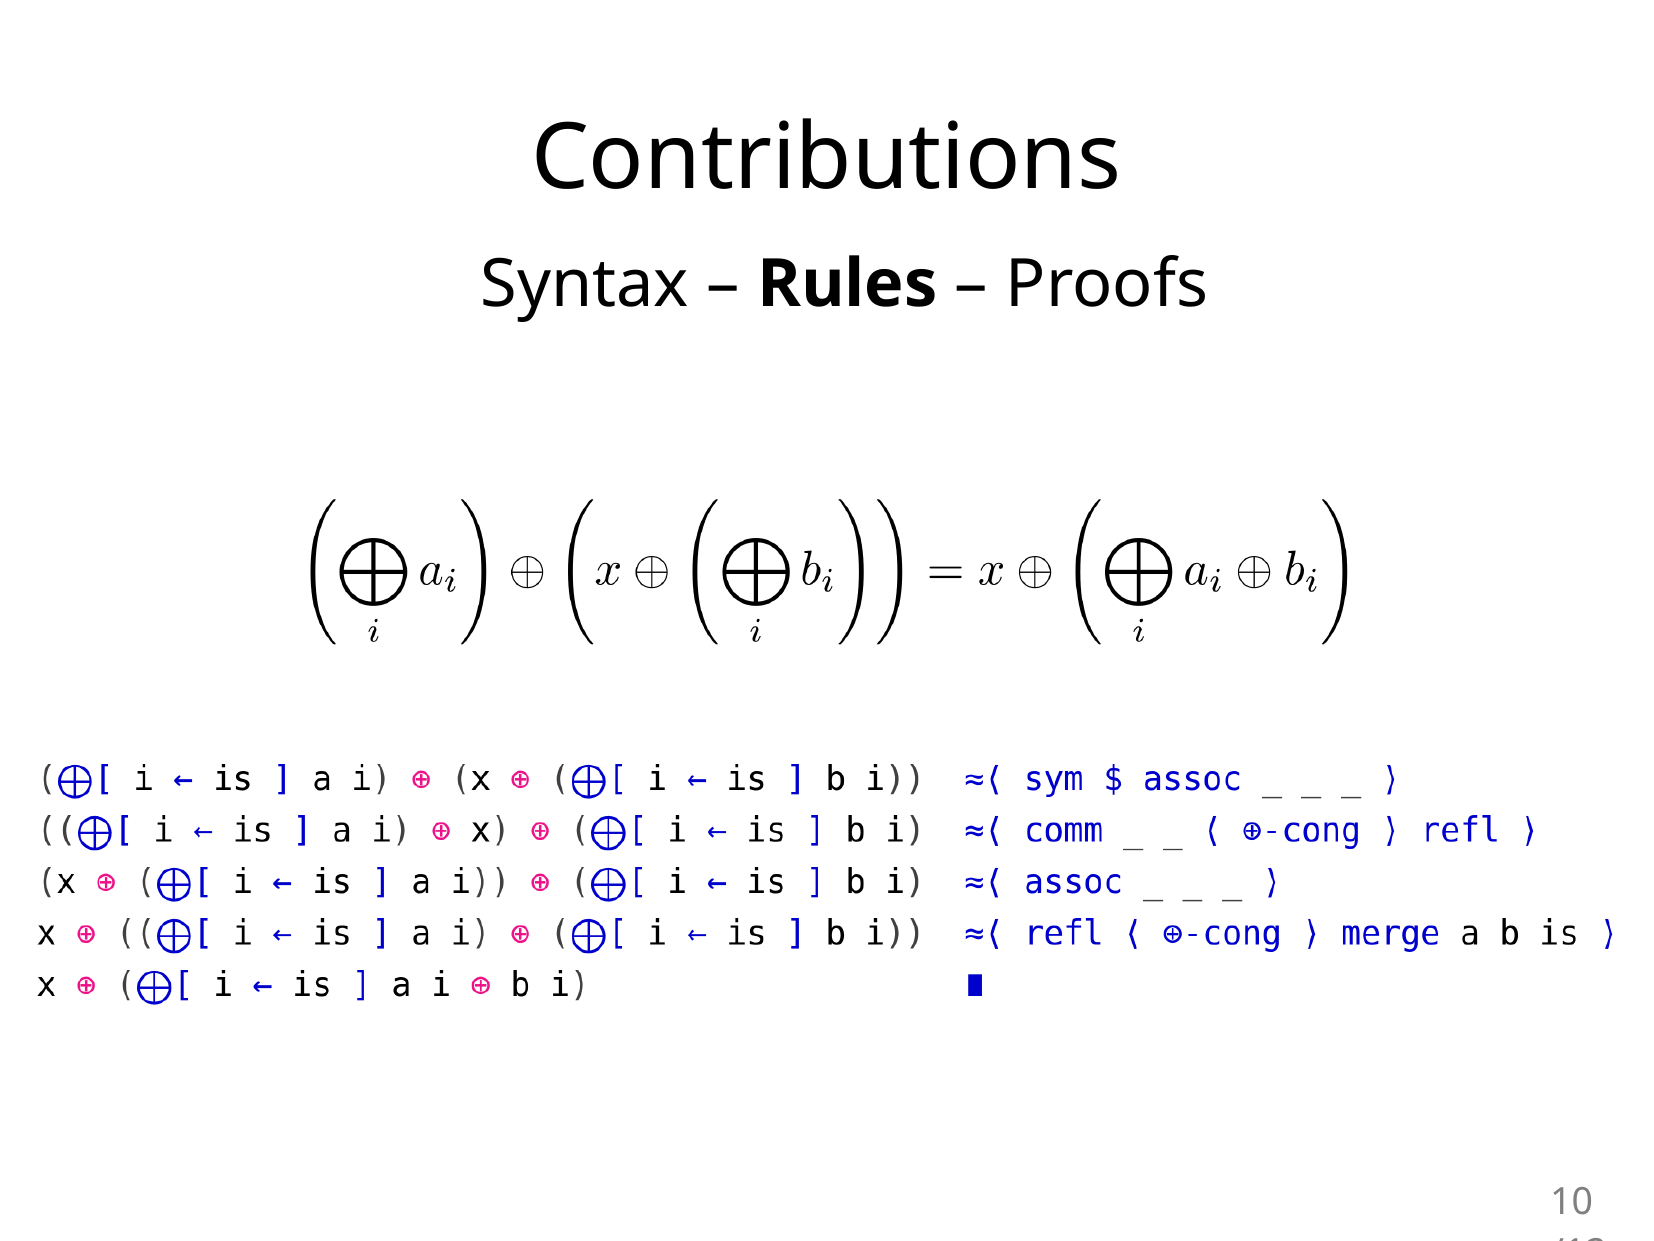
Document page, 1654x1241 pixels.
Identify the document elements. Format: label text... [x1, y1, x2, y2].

title Contributions [82, 49, 1571, 239]
picture [35, 757, 1619, 1010]
subtitle Syntax – Rules – Proofs [82, 239, 1571, 323]
text_box <number>/12 [1535, 1166, 1642, 1241]
picture [301, 491, 1352, 652]
